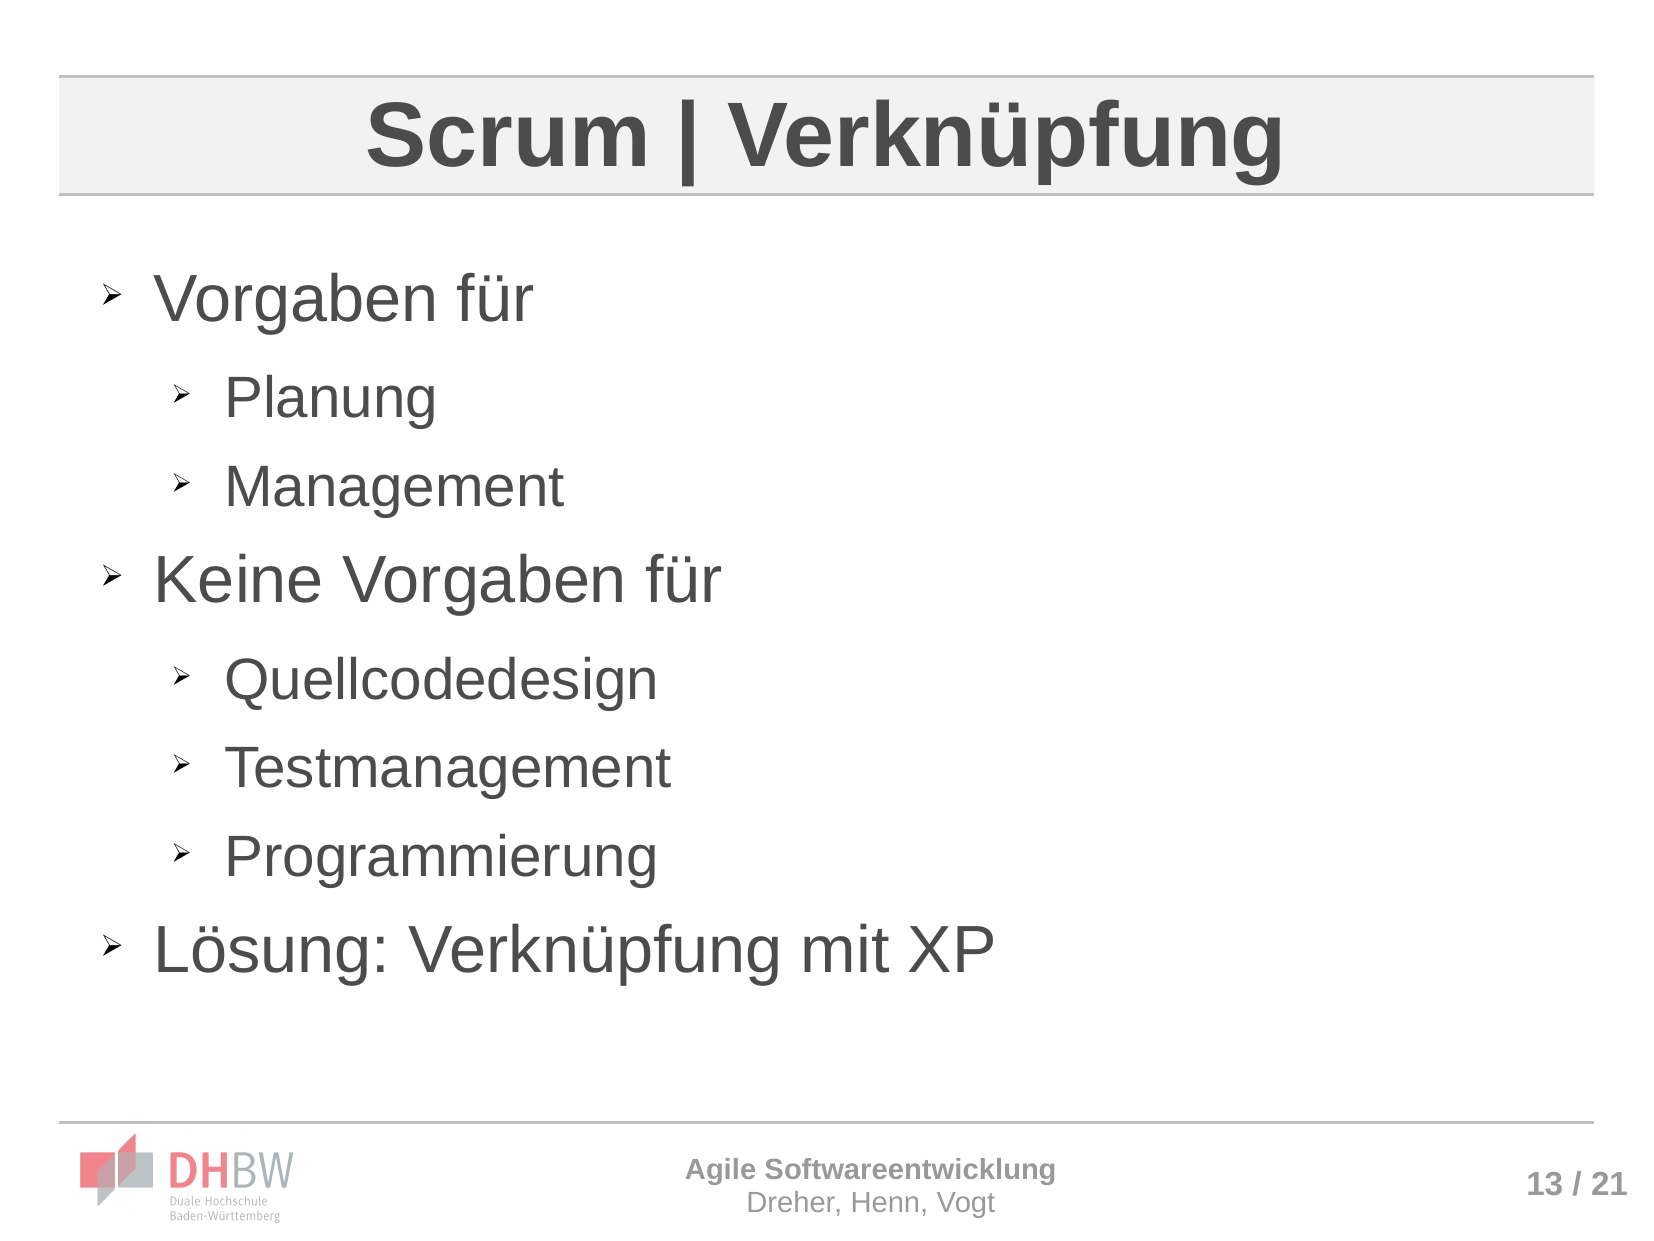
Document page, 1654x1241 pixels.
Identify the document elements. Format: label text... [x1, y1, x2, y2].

list Vorgaben für Planung Management Keine Vorgaben für Quellcodedesign Testmanagement Programmierung Lösung: Verknüpfung mit XP [82, 260, 1571, 1080]
title Scrum | Verknüpfung [82, 31, 1571, 239]
picture [78, 1133, 296, 1225]
